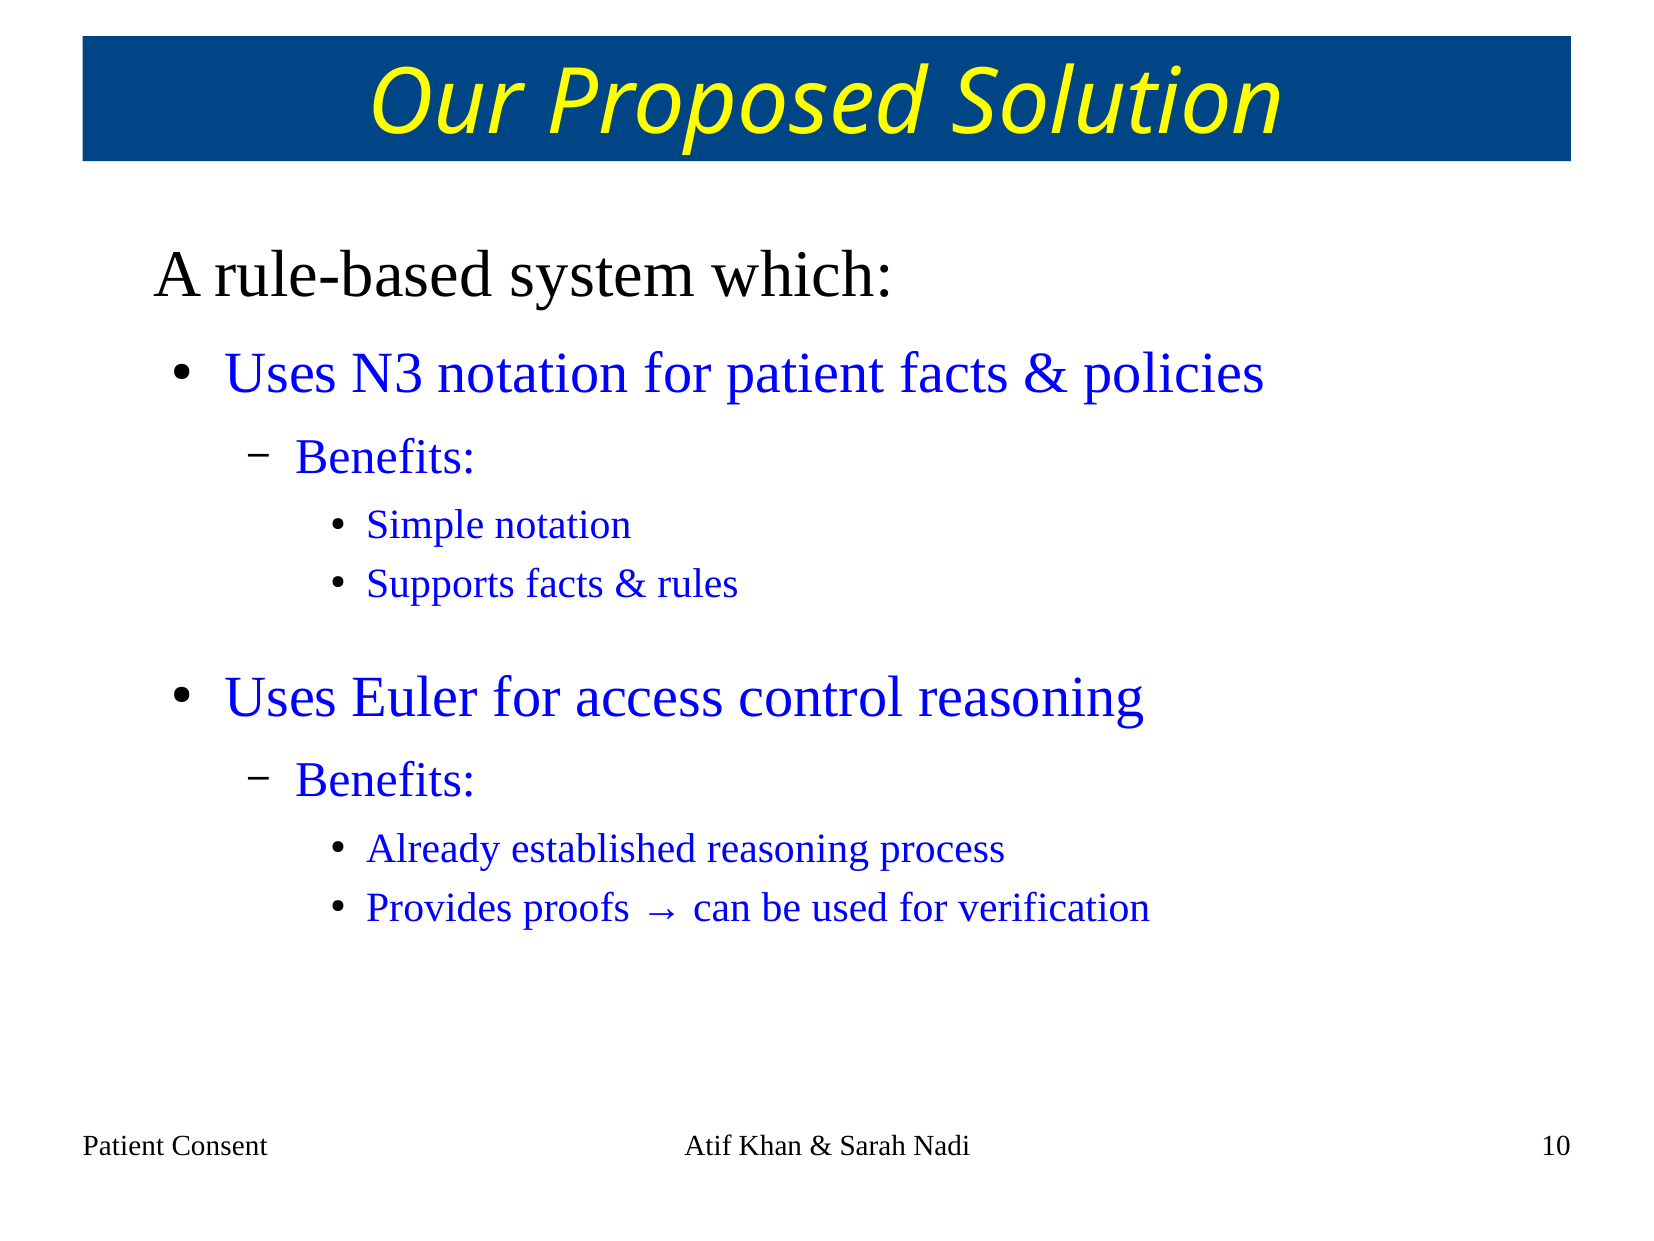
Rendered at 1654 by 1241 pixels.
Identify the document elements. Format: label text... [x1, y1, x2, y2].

title Our Proposed Solution [82, 37, 1571, 160]
list A rule-based system which: Uses N3 notation for patient facts & policies Benefits: Simple notation Supports facts & rules Uses Euler for access control reasoning Benefits: Already established reasoning process Provides proofs → can be used for verification [82, 237, 1571, 1056]
